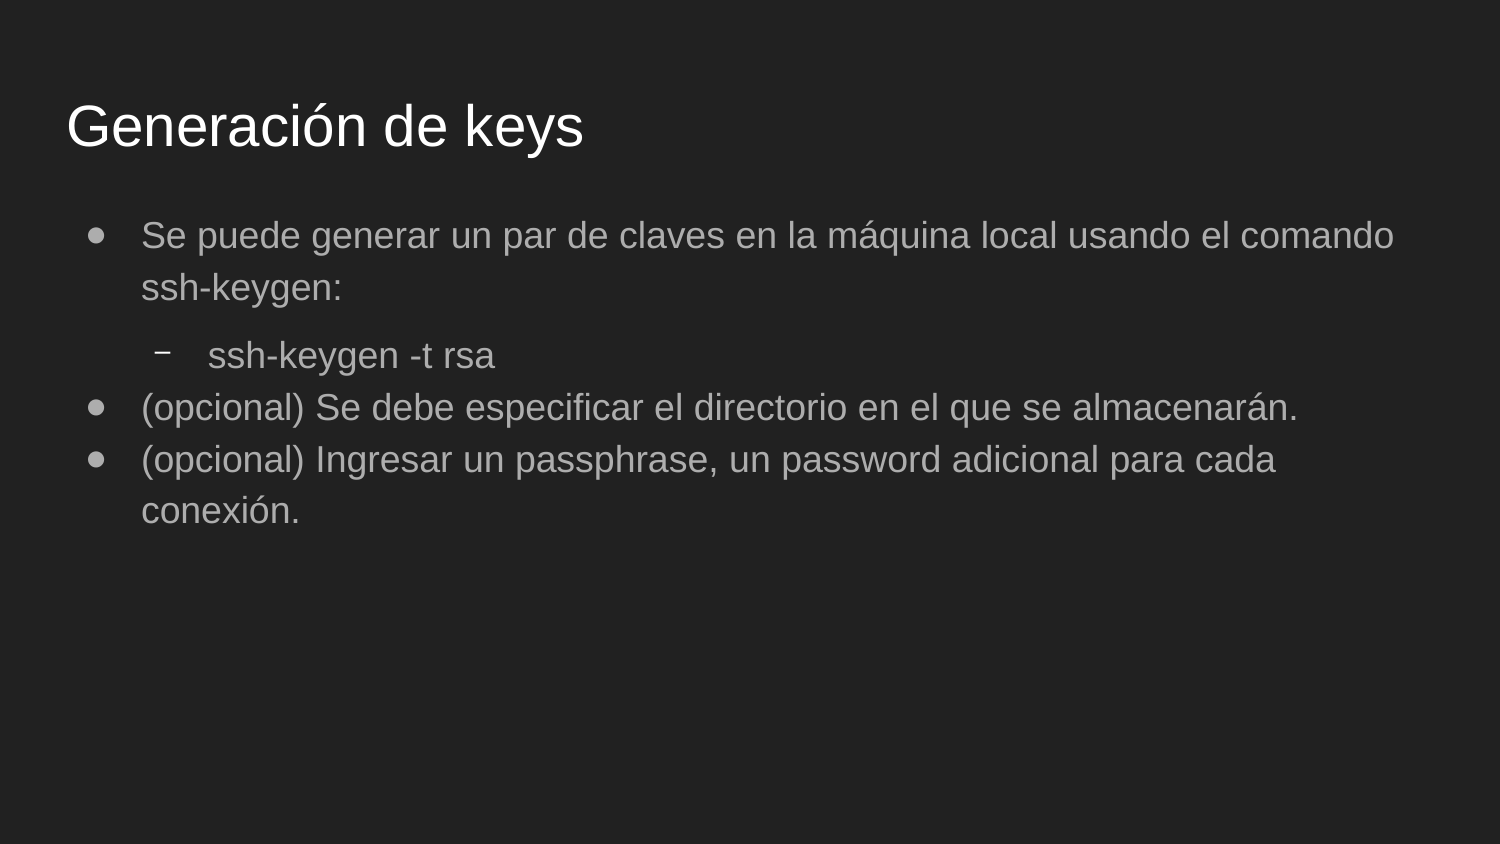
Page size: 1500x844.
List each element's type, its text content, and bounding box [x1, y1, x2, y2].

title Generación de keys [51, 72, 1449, 167]
list Se puede generar un par de claves en la máquina local usando el comando ssh-keygen: ssh-keygen -t rsa (opcional) Se debe especificar el directorio en el que se almacenarán. (opcional) Ingresar un passphrase, un password adicional para cada conexión. [51, 189, 1441, 750]
